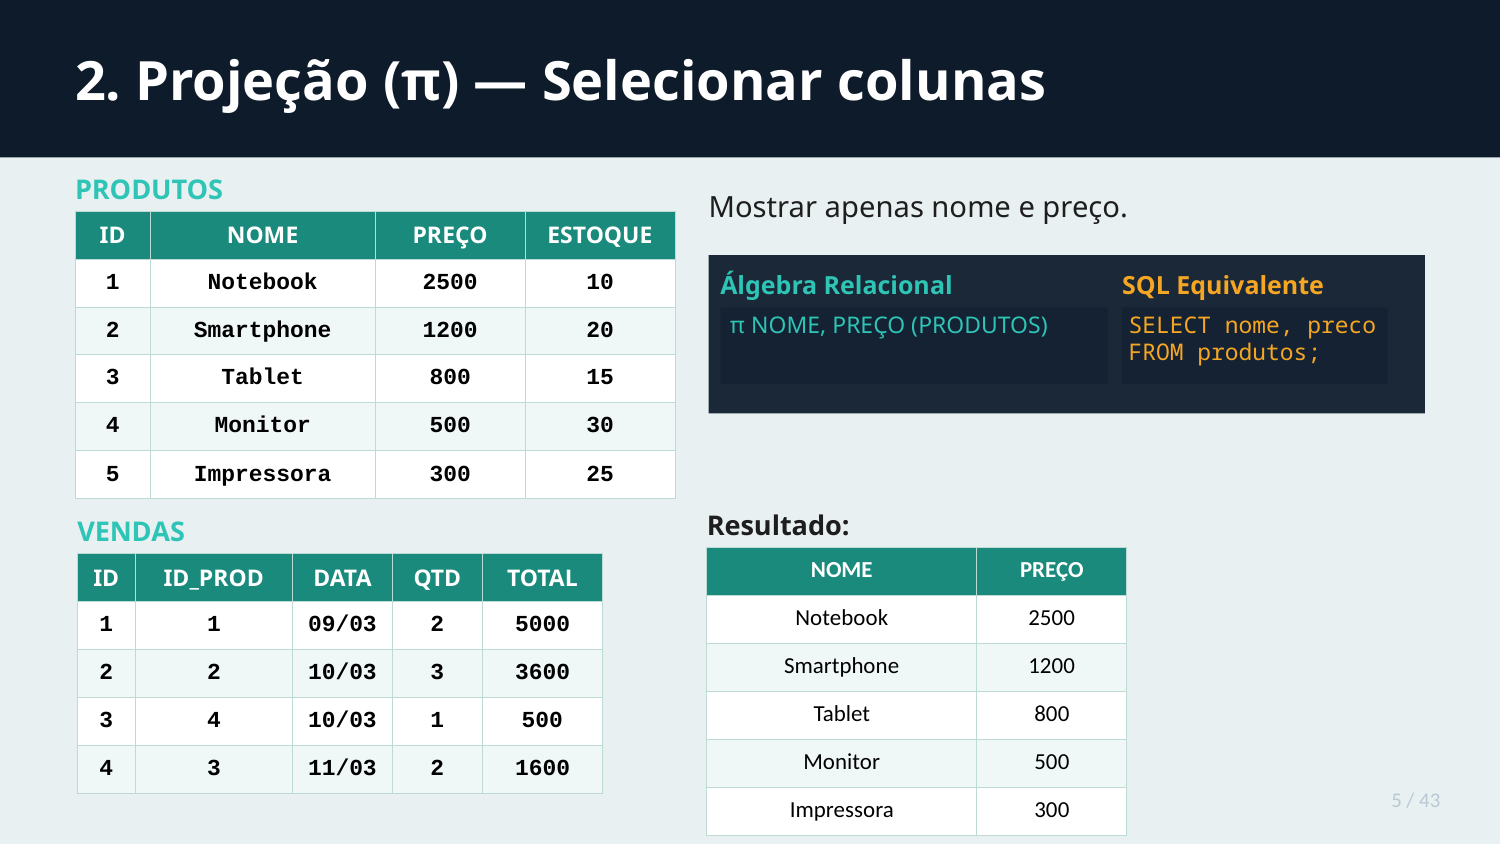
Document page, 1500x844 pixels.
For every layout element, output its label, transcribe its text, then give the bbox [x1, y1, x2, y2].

table_cell 1200 [376, 308, 525, 354]
table_cell 300 [376, 451, 525, 498]
table_cell 5000 [483, 602, 602, 649]
table_header QTD [393, 554, 482, 601]
table_header PREÇO [376, 212, 525, 259]
table_cell 1 [136, 602, 292, 649]
table_cell Tablet [151, 355, 375, 402]
text_box [0, 0, 1500, 158]
table_cell 2 [393, 602, 482, 649]
table_cell 2 [136, 650, 292, 697]
table_cell 3 [76, 355, 150, 402]
table_cell 5 [76, 451, 150, 498]
table_cell 10 [526, 260, 675, 307]
text_box 5 / 43 [1274, 772, 1455, 825]
table_cell 09/03 [293, 602, 392, 649]
table_cell 1200 [977, 644, 1126, 691]
text_box Resultado: [706, 502, 1007, 547]
table_cell Tablet [707, 692, 976, 739]
table_cell Notebook [707, 596, 976, 643]
text_box Álgebra Relacional [720, 262, 961, 307]
table_cell 25 [526, 451, 675, 498]
table_cell 2500 [376, 260, 525, 307]
table_cell 10/03 [293, 650, 392, 697]
table_cell 4 [76, 403, 150, 450]
table_cell 3600 [483, 650, 602, 697]
table_cell 1600 [483, 746, 602, 793]
text_box [708, 255, 1425, 414]
table_cell 2500 [977, 596, 1126, 643]
table_cell Smartphone [707, 644, 976, 691]
table_cell 4 [78, 746, 135, 793]
table_cell 10/03 [293, 698, 392, 745]
table_cell Impressora [151, 451, 375, 498]
table_header PREÇO [977, 548, 1126, 595]
table_header NOME [151, 212, 375, 259]
table_cell 1 [76, 260, 150, 307]
table_cell 2 [393, 746, 482, 793]
table_cell 3 [136, 746, 292, 793]
table_header ID [76, 212, 150, 259]
text_box VENDAS [77, 508, 678, 554]
table_cell 800 [977, 692, 1126, 739]
table_header NOME [707, 548, 976, 595]
table_cell 2 [78, 650, 135, 697]
table_header ID_PROD [136, 554, 292, 601]
text_box SELECT nome, preco FROM produtos; [1128, 310, 1381, 453]
table_cell 15 [526, 355, 675, 402]
table_cell 20 [526, 308, 675, 354]
table_cell 3 [393, 650, 482, 697]
table_cell Notebook [151, 260, 375, 307]
table_cell 30 [526, 403, 675, 450]
table_cell 4 [136, 698, 292, 745]
table_cell 1 [393, 698, 482, 745]
table_cell 800 [376, 355, 525, 402]
text_box π NOME, PREÇO (PRODUTOS) [729, 310, 1099, 453]
table_cell Smartphone [151, 308, 375, 354]
table_cell 500 [977, 740, 1126, 787]
table_cell Monitor [707, 740, 976, 787]
table_cell 1 [78, 602, 135, 649]
table_cell 3 [78, 698, 135, 745]
text_box 2. Projeção (π) — Selecionar colunas [74, 22, 1425, 135]
text_box SQL Equivalente [1122, 262, 1388, 307]
table_header TOTAL [483, 554, 602, 601]
table_cell 300 [977, 788, 1126, 835]
text_box PRODUTOS [75, 166, 676, 211]
table_header ID [78, 554, 135, 601]
table_cell Impressora [707, 788, 976, 835]
table_header DATA [293, 554, 392, 601]
text_box Mostrar apenas nome e preço. [708, 180, 1425, 233]
table_cell 500 [376, 403, 525, 450]
table_header ESTOQUE [526, 212, 675, 259]
table_cell 500 [483, 698, 602, 745]
table_cell Monitor [151, 403, 375, 450]
table_cell 2 [76, 308, 150, 354]
table_cell 11/03 [293, 746, 392, 793]
